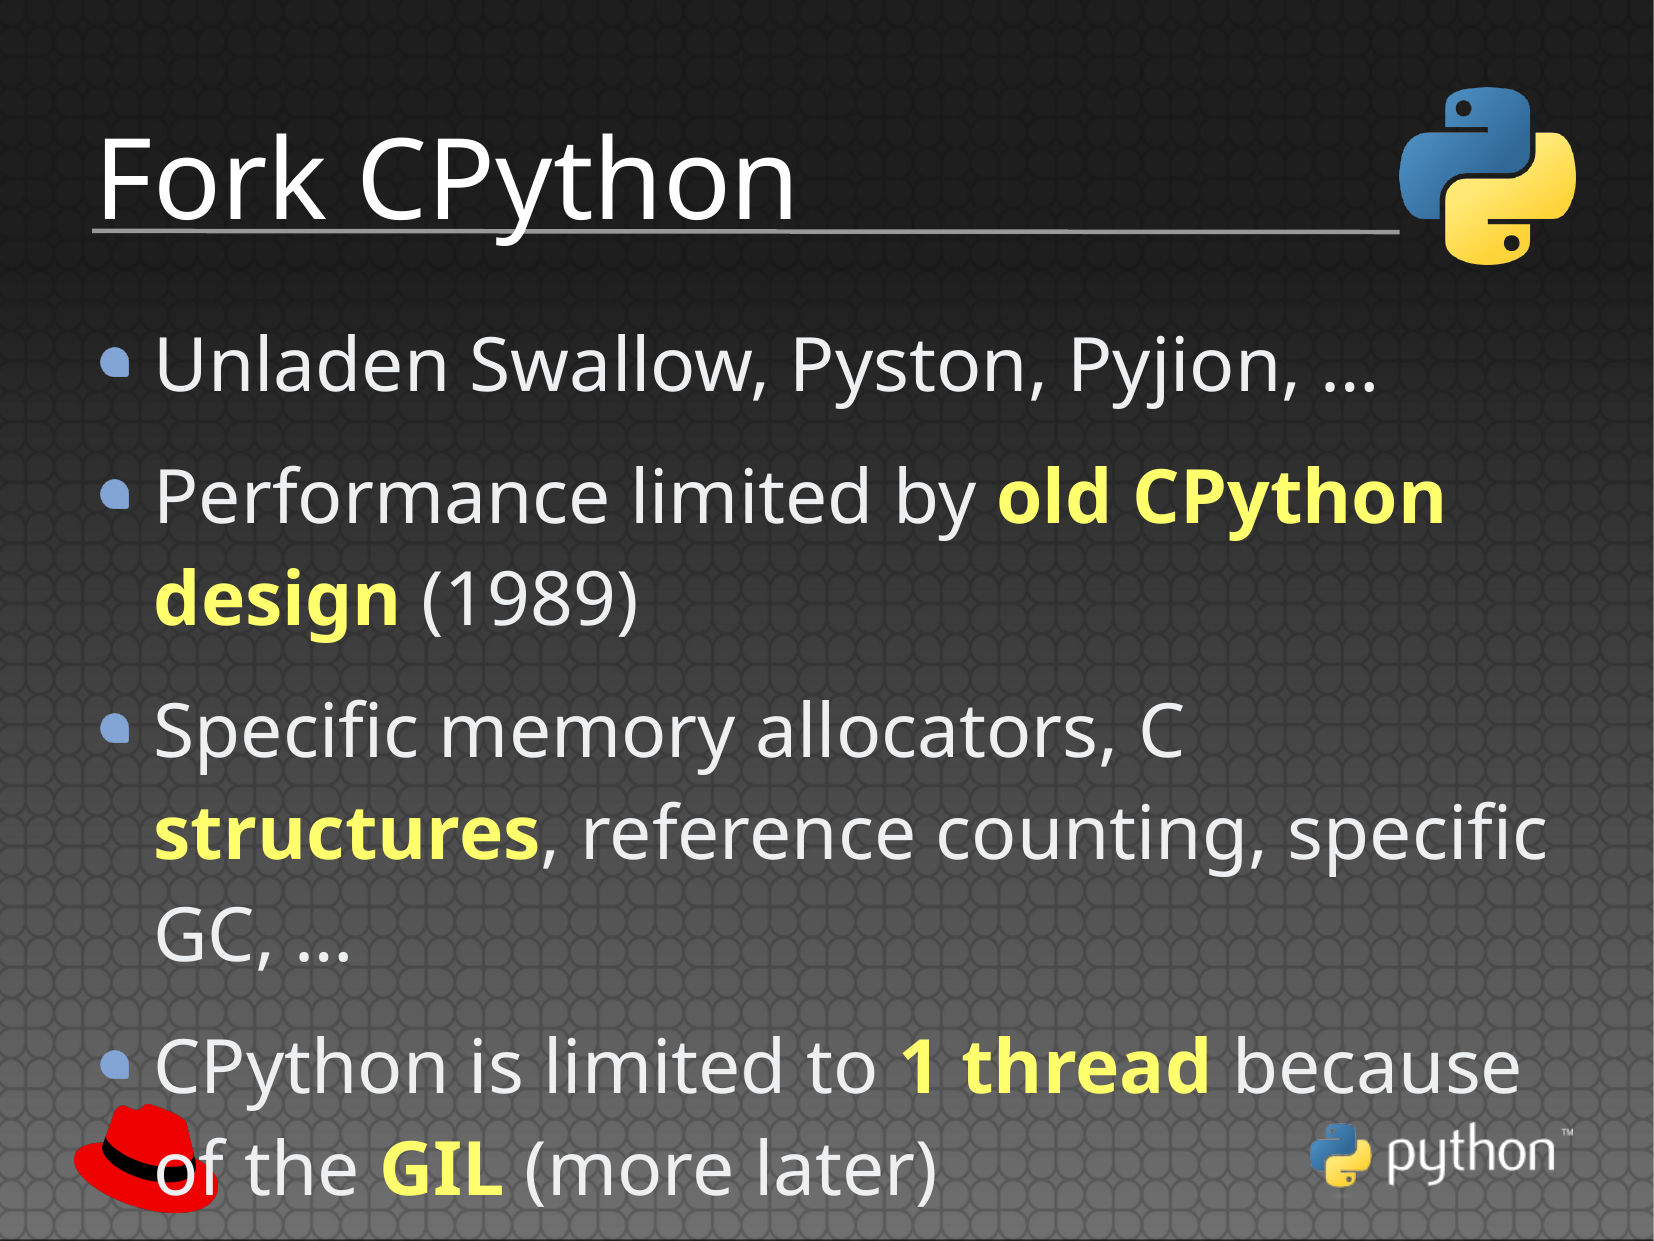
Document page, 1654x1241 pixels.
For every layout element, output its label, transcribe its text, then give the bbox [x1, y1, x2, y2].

title Fork CPython [94, 100, 1426, 251]
list Unladen Swallow, Pyston, Pyjion, … Performance limited by old CPython design (1989) Specific memory allocators, C structures, reference counting, specific GC, … CPython is limited to 1 thread because of the GIL (more later) [82, 311, 1571, 1181]
picture [0, 0, 1654, 1241]
